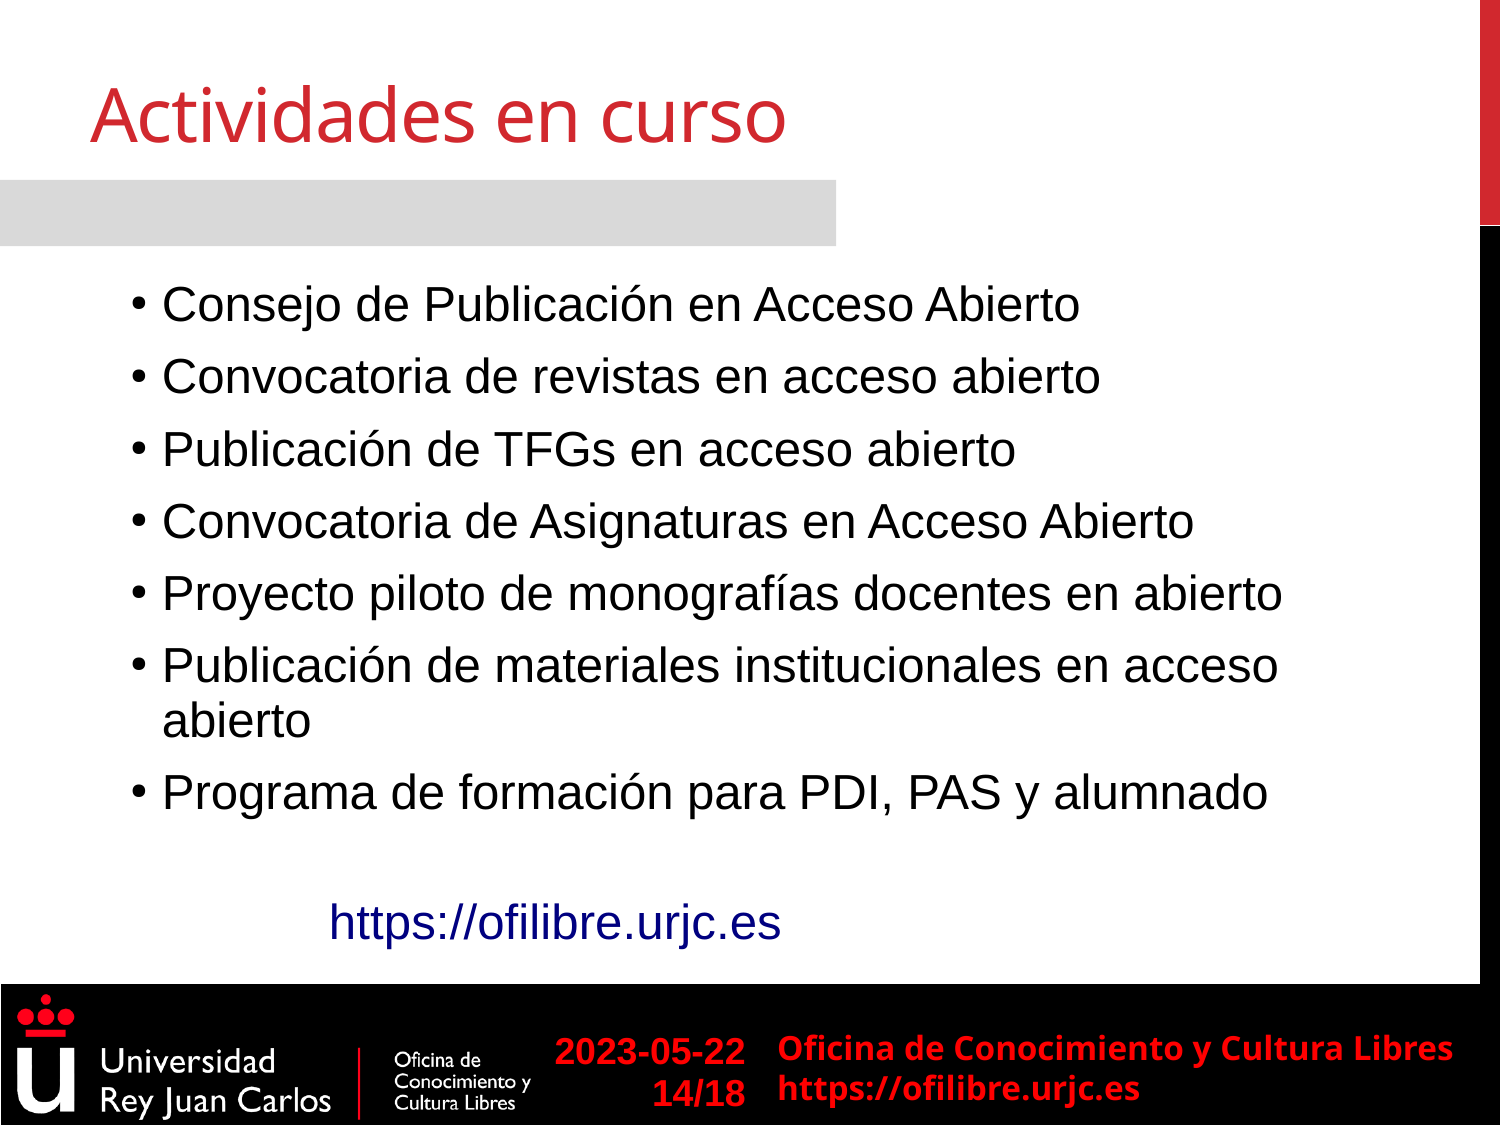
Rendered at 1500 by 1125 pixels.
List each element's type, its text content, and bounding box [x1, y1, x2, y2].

title [75, 15, 1425, 172]
text_box Actividades en curso [0, 24, 1326, 172]
list Consejo de Publicación en Acceso Abierto Convocatoria de revistas en acceso abierto Publicación de TFGs en acceso abierto Convocatoria de Asignaturas en Acceso Abierto Proyecto piloto de monografías docentes en abierto Publicación de materiales institucionales en acceso abierto Programa de formación para PDI, PAS y alumnado https://ofilibre.urjc.es [105, 270, 1351, 961]
picture [17, 994, 531, 1120]
